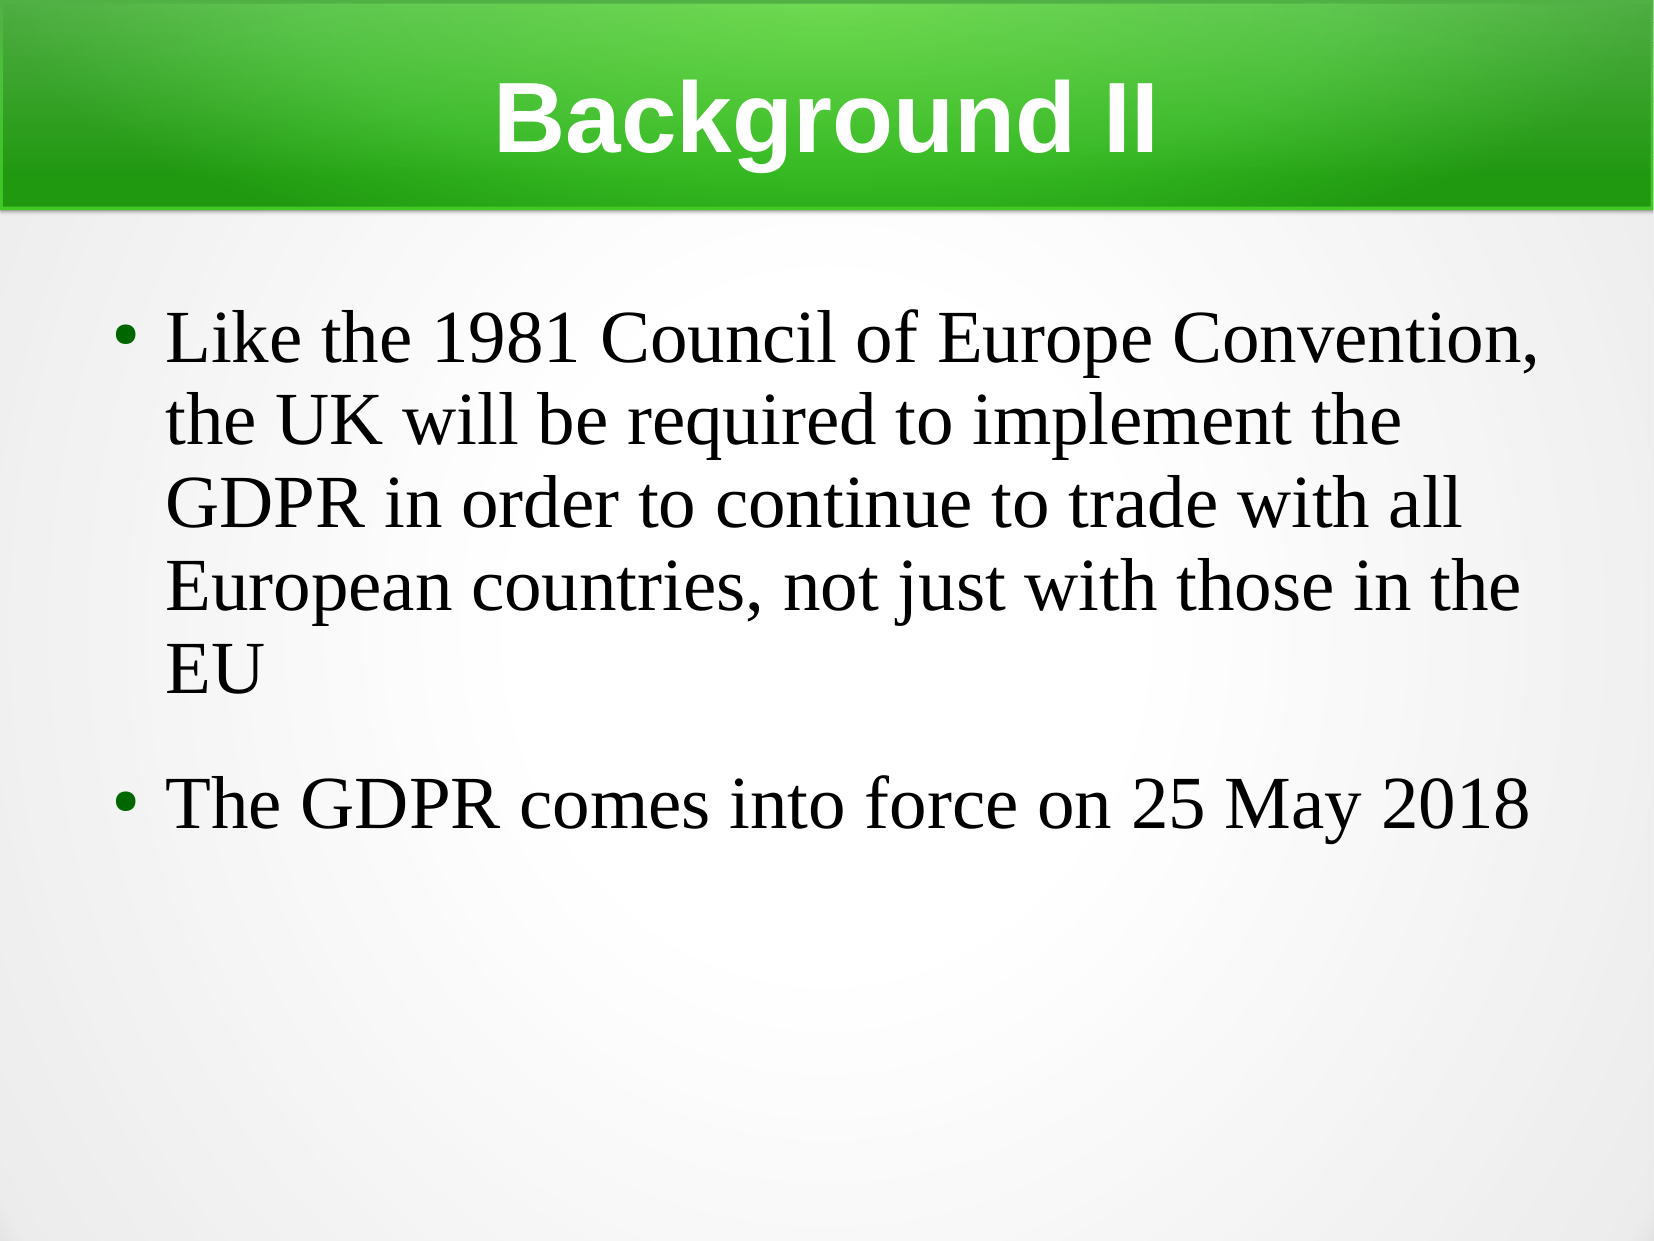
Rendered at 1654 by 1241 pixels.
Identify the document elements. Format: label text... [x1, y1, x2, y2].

list Like the 1981 Council of Europe Convention, the UK will be required to implement the GDPR in order to continue to trade with all European countries, not just with those in the EU The GDPR comes into force on 25 May 2018 [94, 295, 1583, 1145]
title Background II [82, 46, 1571, 190]
